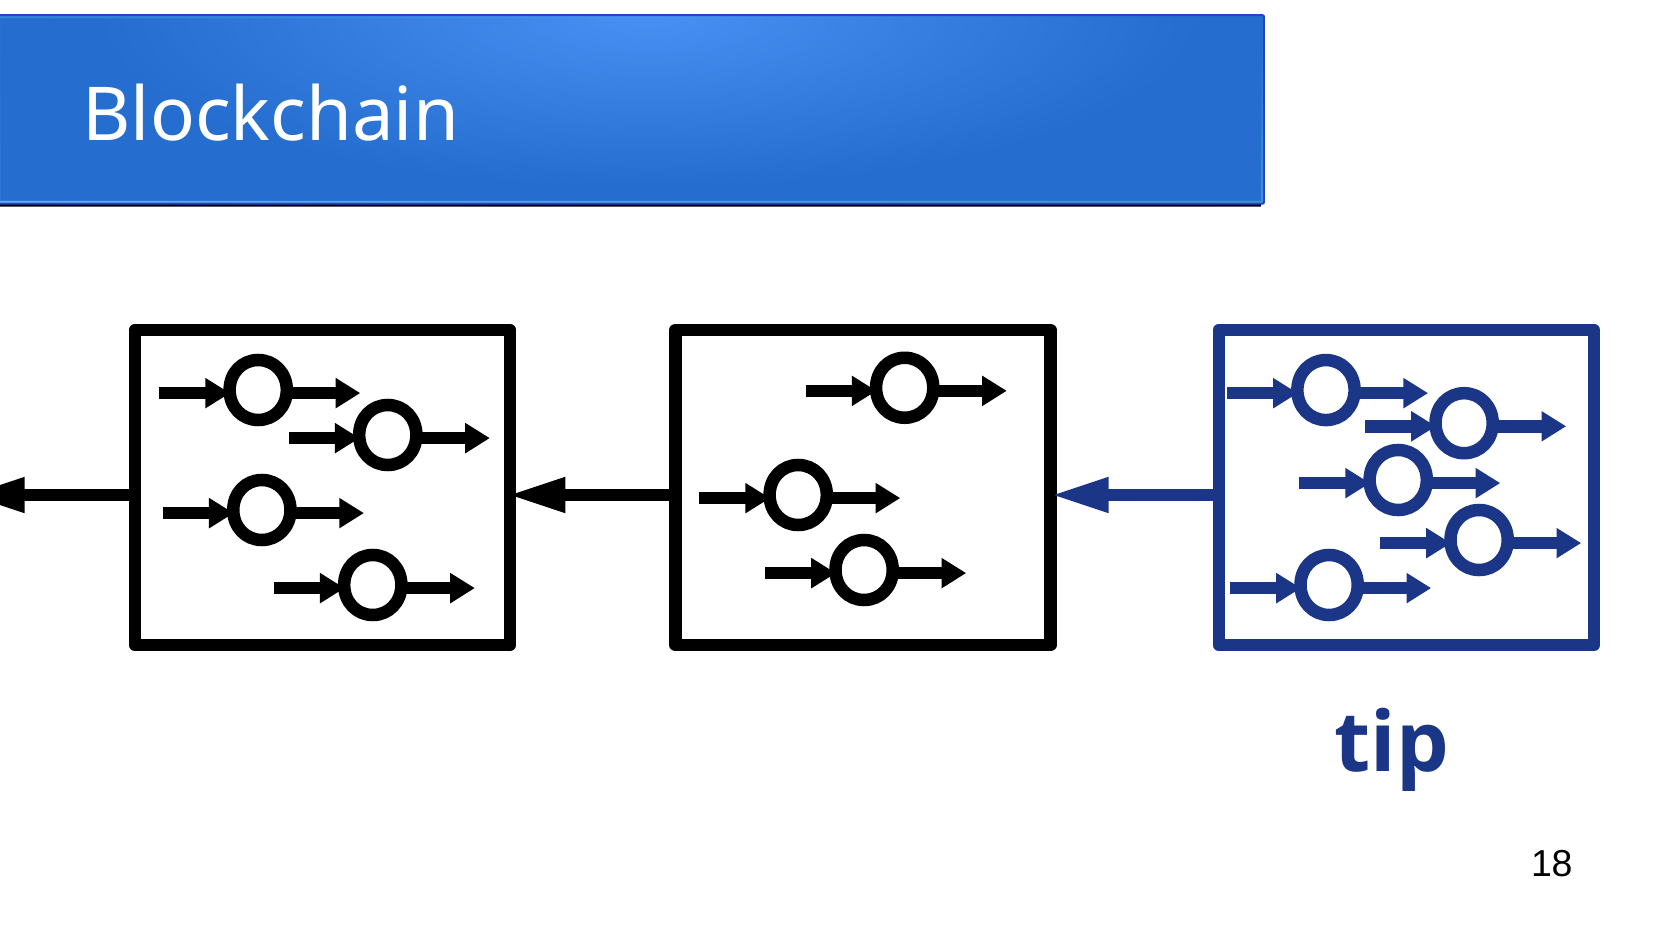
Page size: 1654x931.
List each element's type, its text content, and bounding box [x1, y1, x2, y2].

title Blockchain [82, 35, 1235, 189]
text_box tip [1320, 675, 1501, 802]
picture [0, 323, 1601, 652]
